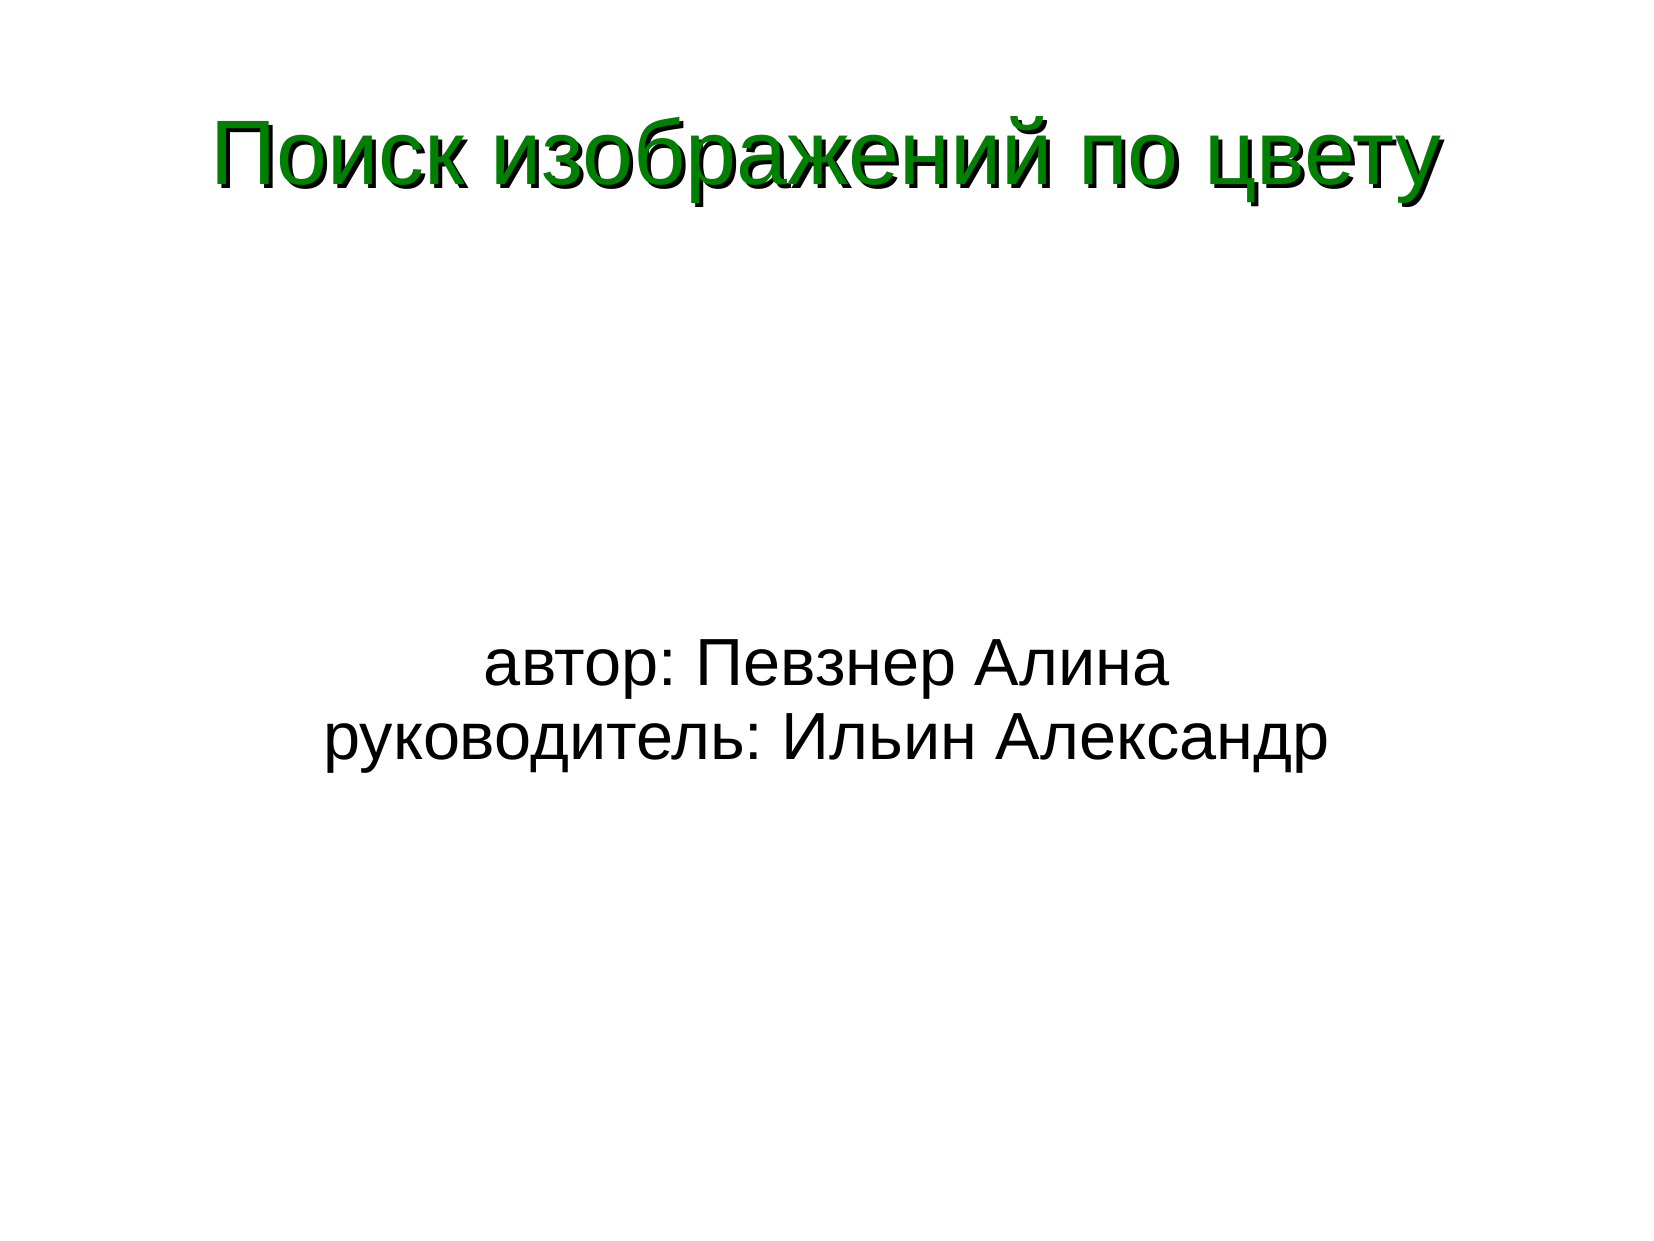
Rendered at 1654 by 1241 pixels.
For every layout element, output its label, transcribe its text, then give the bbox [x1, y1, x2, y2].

title Поиск изображений по цвету [82, 49, 1571, 257]
subtitle автор: Певзнер Алина руководитель: Ильин Александр [82, 290, 1571, 1109]
